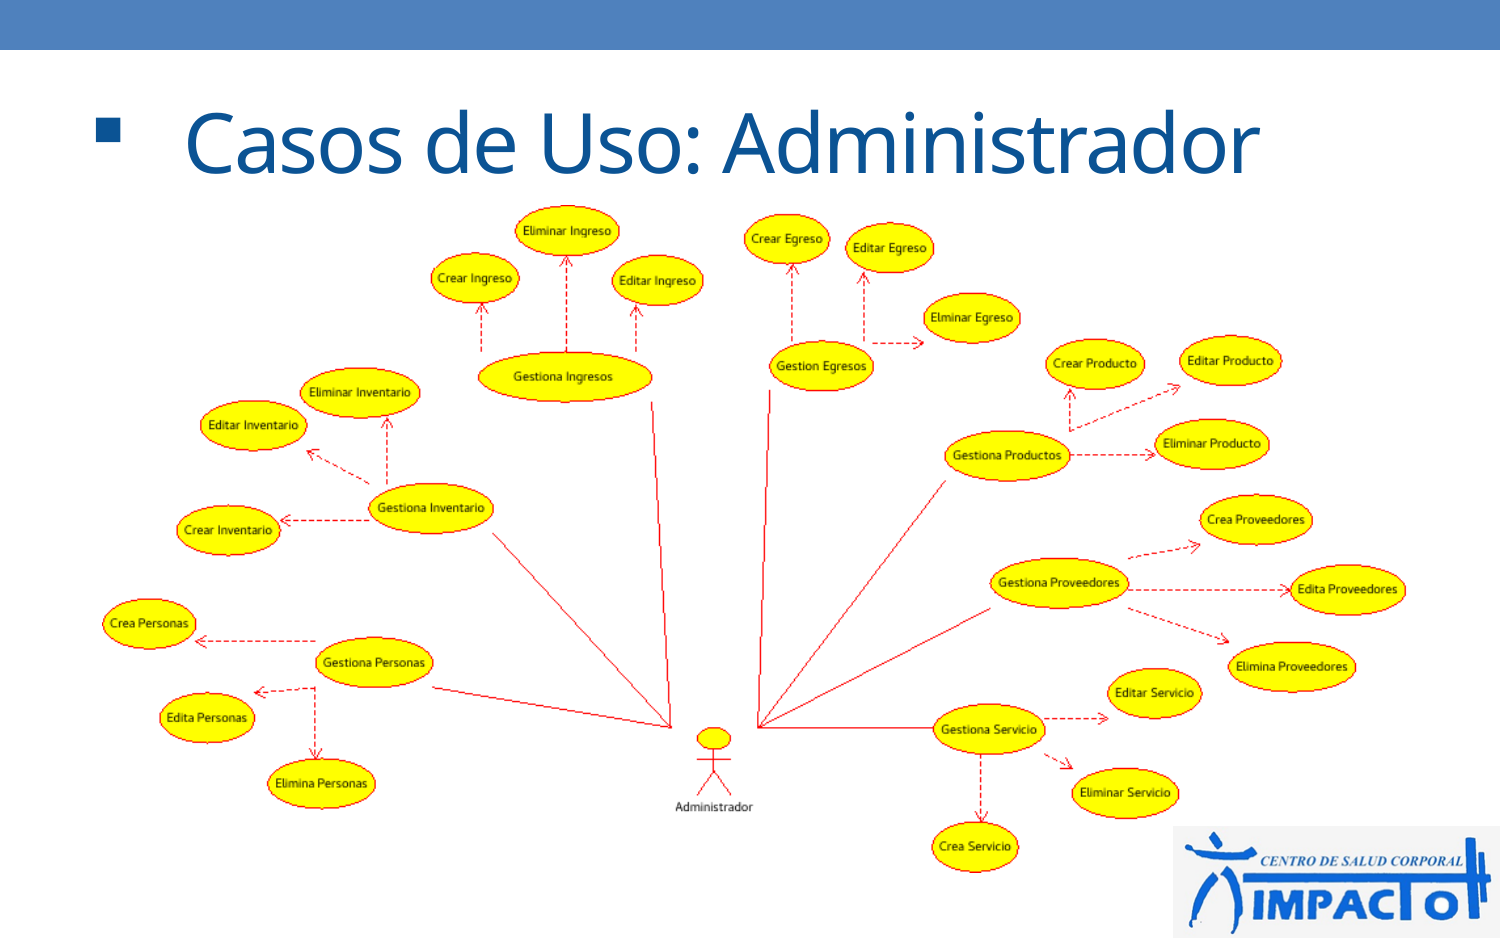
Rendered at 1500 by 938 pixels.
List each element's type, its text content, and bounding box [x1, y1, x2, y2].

text_box Casos de Uso: Administrador [74, 72, 1425, 209]
picture [102, 205, 1500, 938]
